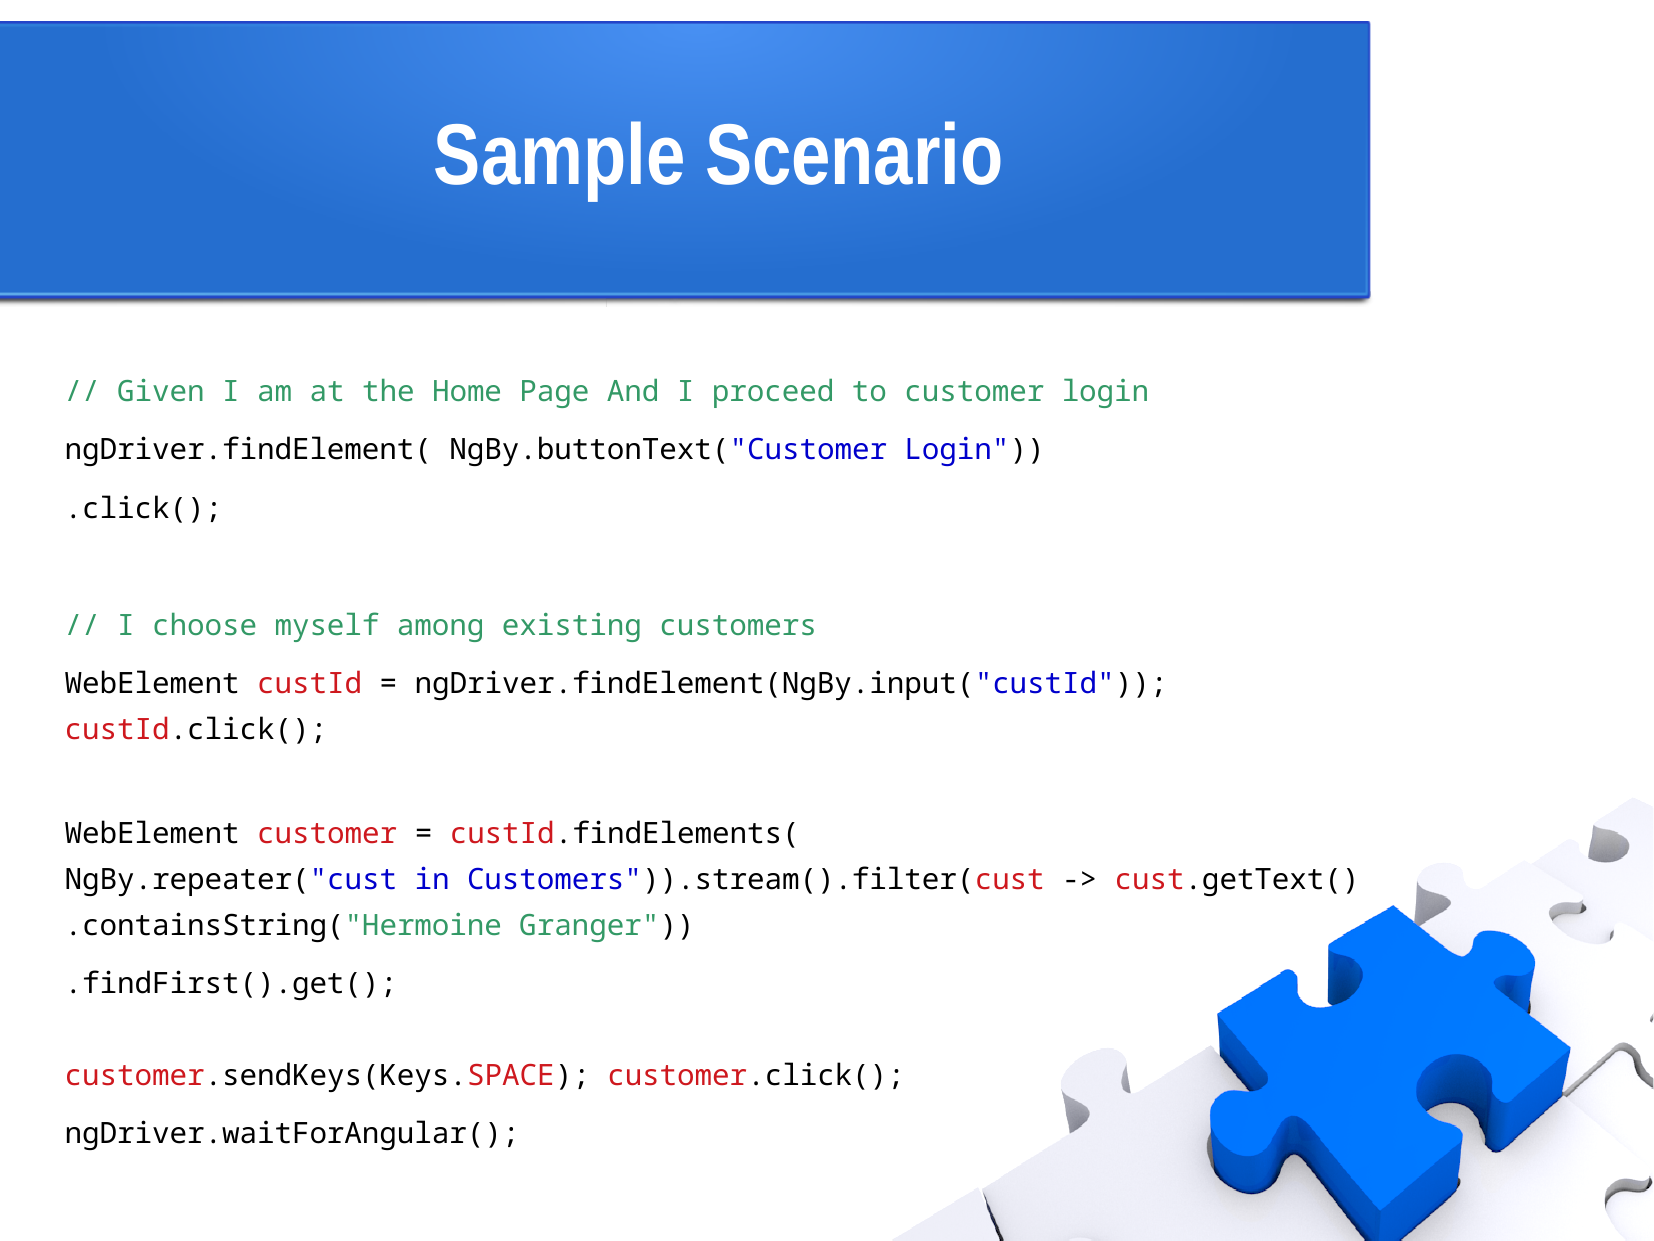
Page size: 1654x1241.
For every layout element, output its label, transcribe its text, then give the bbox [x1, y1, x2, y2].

picture [872, 655, 1654, 1241]
list // Given I am at the Home Page And I proceed to customer login ngDriver.findElement( NgBy.buttonText("Customer Login")) .click(); // I choose myself among existing customers WebElement custId = ngDriver.findElement(NgBy.input("custId")); custId.click(); WebElement customer = custId.findElements( NgBy.repeater("cust in Customers")).stream().filter(cust -> cust.getText() .containsString("Hermoine Granger")) .findFirst().get(); customer.sendKeys(Keys.SPACE); customer.click(); ngDriver.waitForAngular(); [64, 363, 1381, 1186]
title Sample Scenario [82, 49, 1356, 257]
picture [0, 21, 1375, 307]
